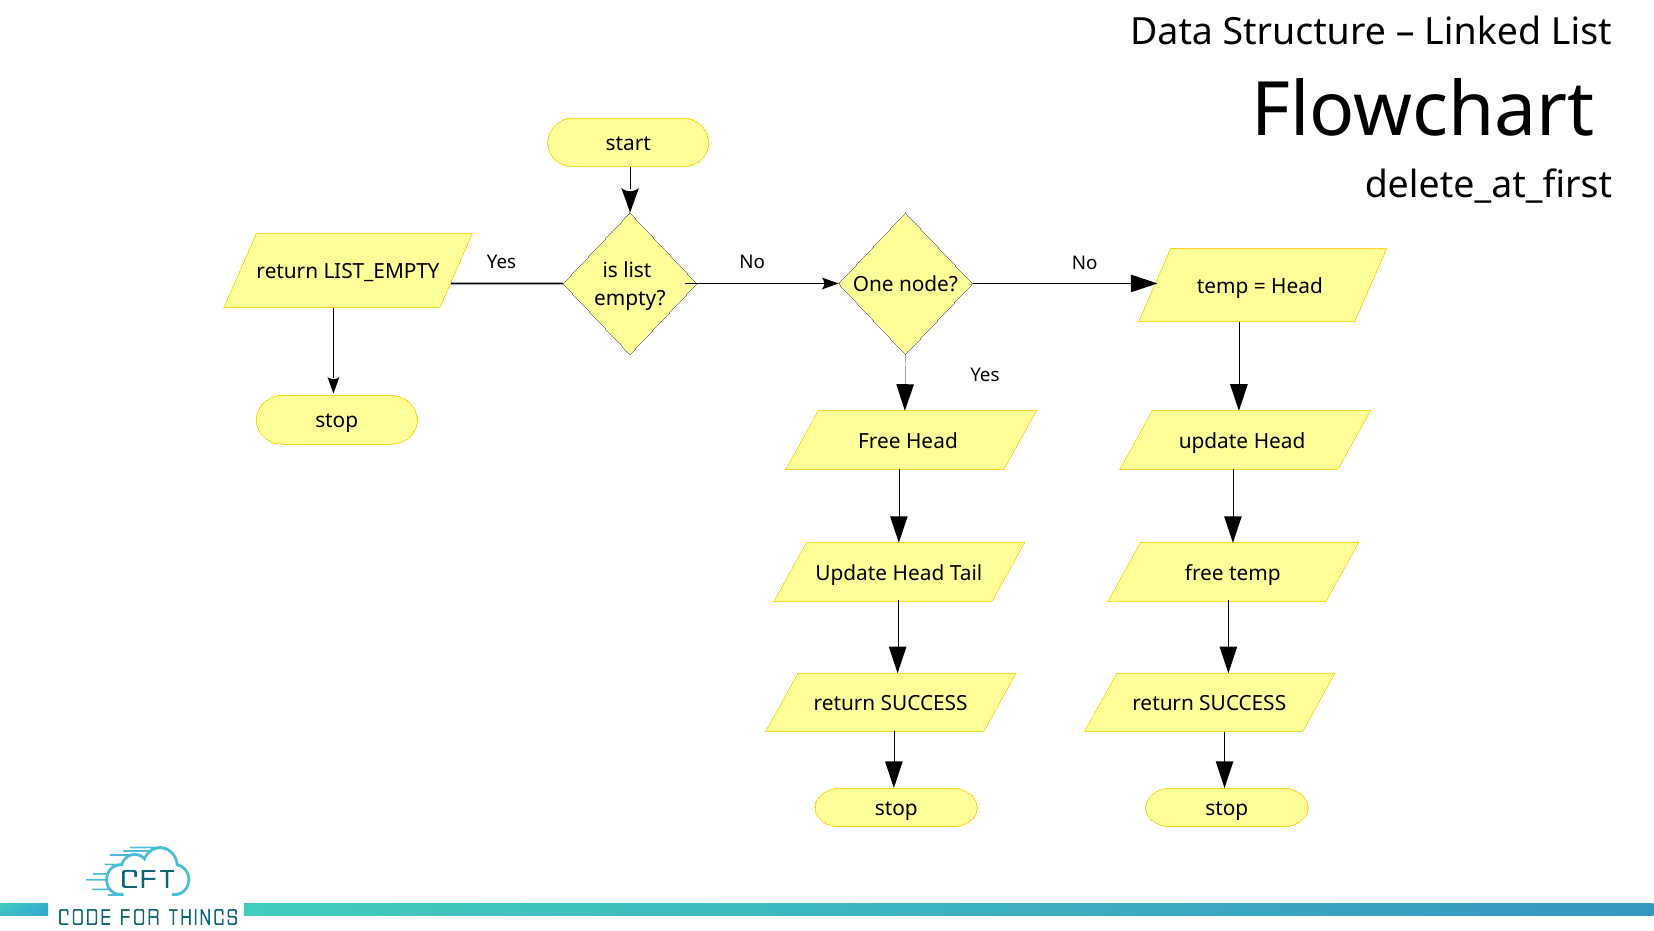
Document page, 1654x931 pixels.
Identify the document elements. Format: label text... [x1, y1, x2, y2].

text_box Yes [955, 353, 1048, 392]
text_box One node? [838, 212, 973, 354]
text_box stop [256, 395, 418, 445]
title Data Structure – Linked List Flowchart delete_at_first [1093, 0, 1613, 216]
text_box No [724, 240, 790, 299]
text_box No [1057, 242, 1123, 300]
text_box temp = Head [1138, 248, 1387, 322]
text_box return LIST_EMPTY [223, 233, 473, 308]
text_box Yes [472, 241, 564, 282]
text_box is list empty? [564, 212, 697, 355]
text_box update Head [1119, 410, 1371, 470]
text_box Update Head Tail [773, 542, 1025, 602]
text_box start [547, 118, 709, 167]
text_box return SUCCESS [765, 673, 1016, 732]
text_box stop [814, 788, 978, 827]
text_box Free Head [785, 410, 1037, 470]
picture [59, 846, 237, 925]
text_box return SUCCESS [1084, 673, 1335, 732]
text_box free temp [1107, 542, 1359, 602]
text_box stop [1145, 788, 1309, 827]
text_box Yes [472, 285, 564, 290]
